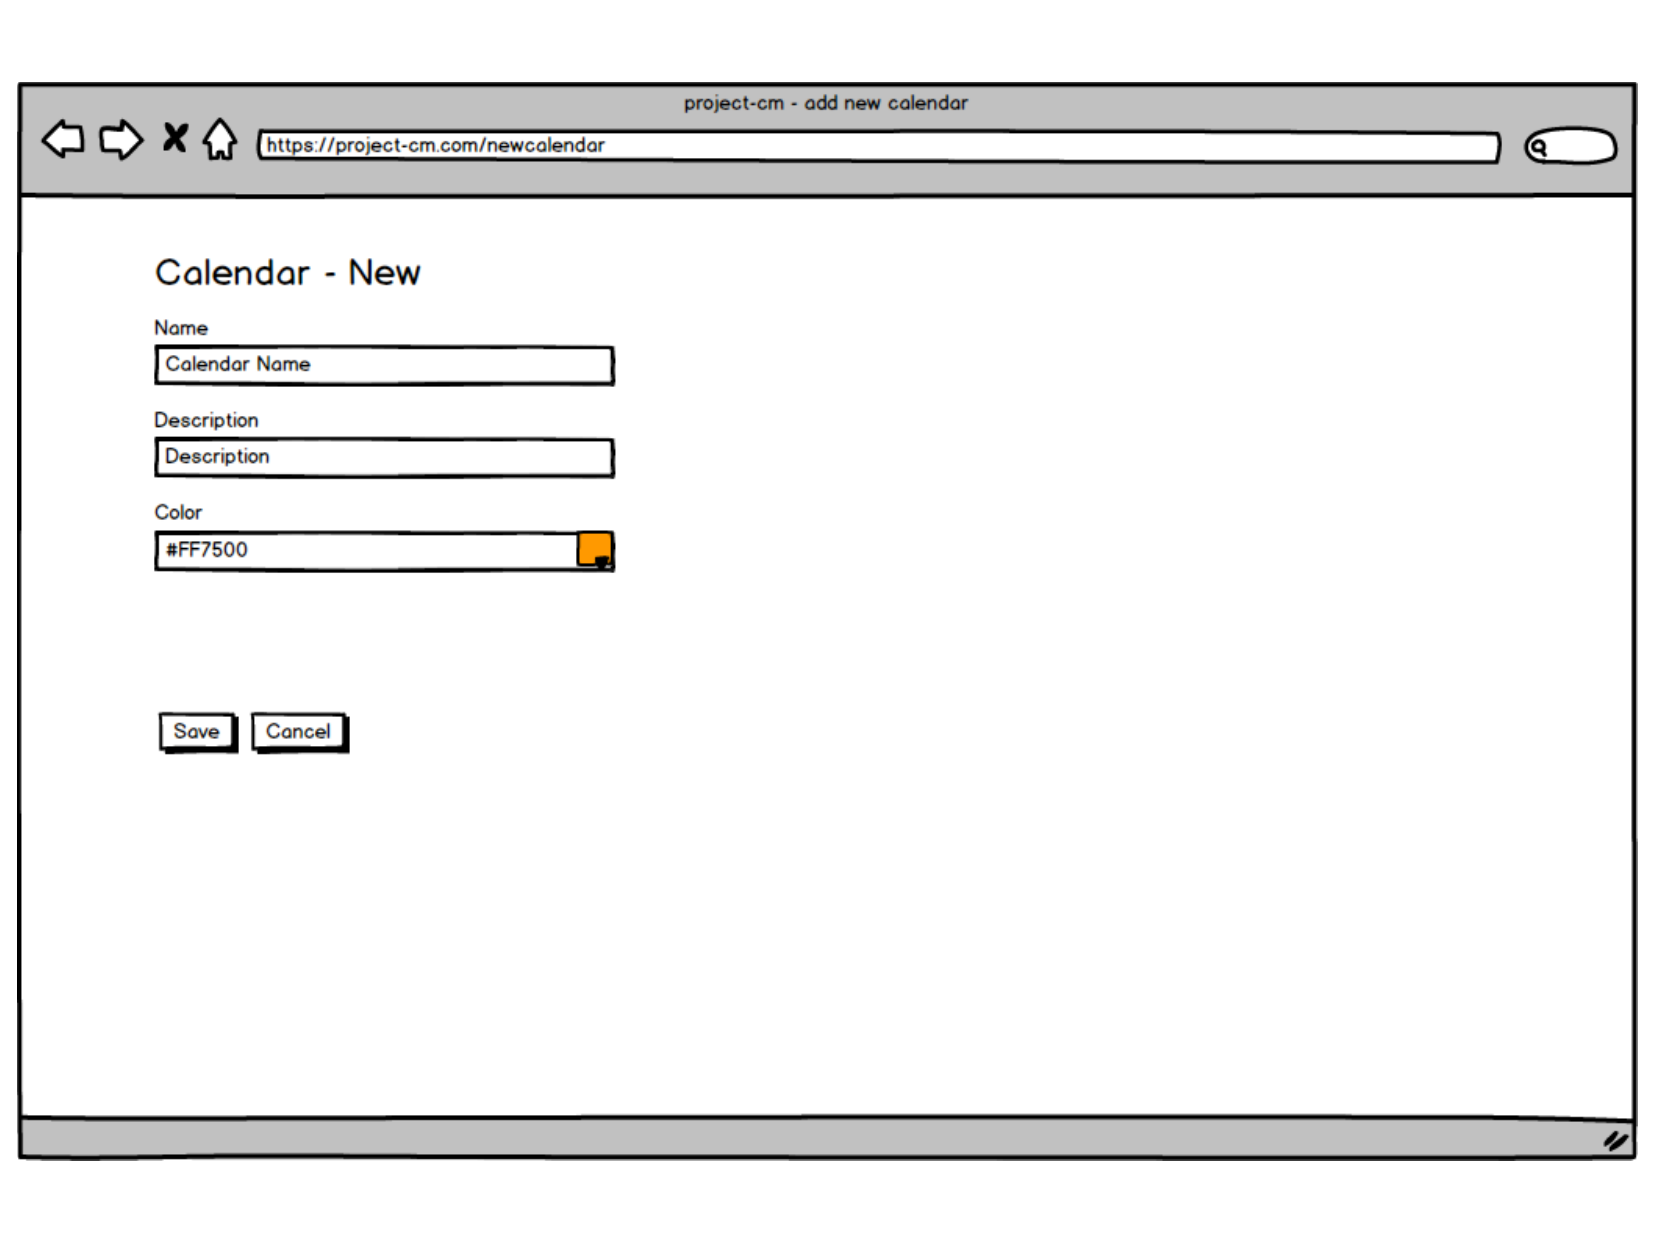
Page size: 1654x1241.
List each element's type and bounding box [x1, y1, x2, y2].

picture [17, 82, 1638, 1161]
